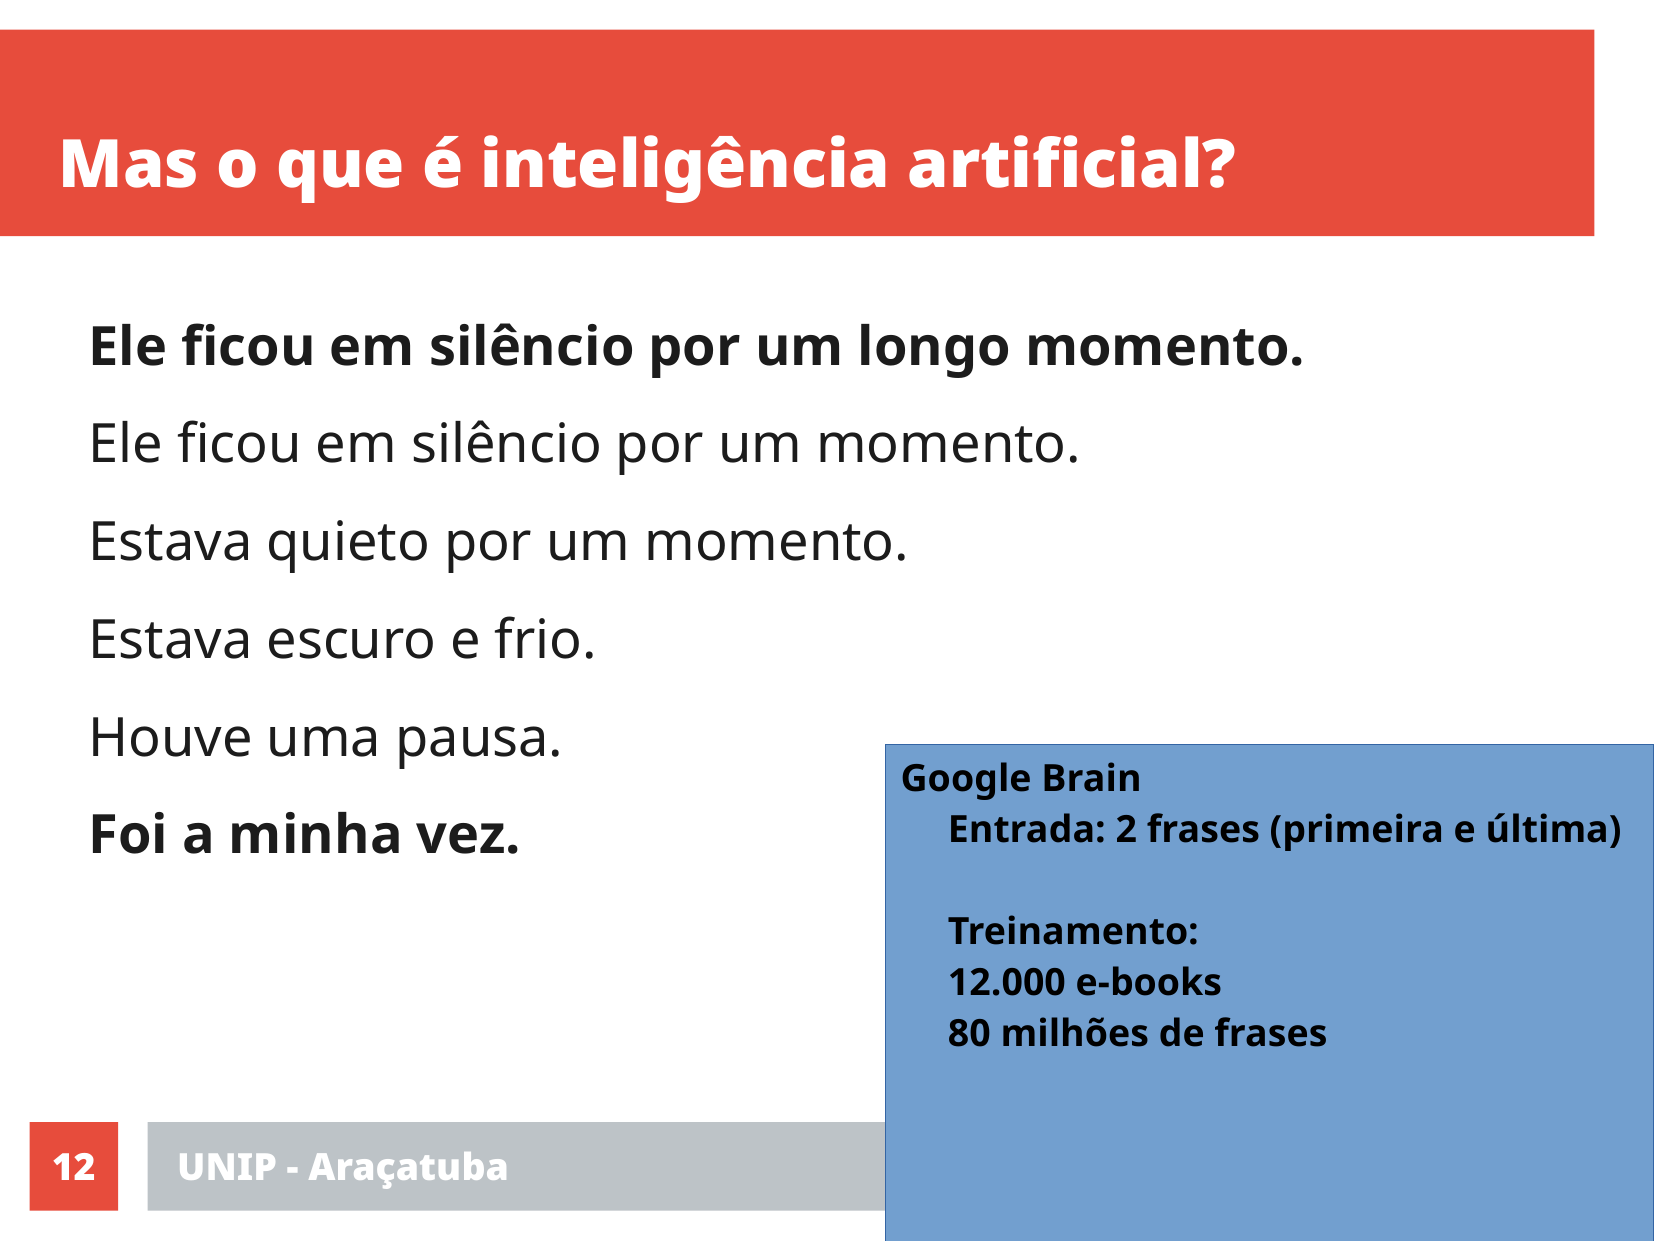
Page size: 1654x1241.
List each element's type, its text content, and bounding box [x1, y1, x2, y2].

title Mas o que é inteligência artificial? [59, 59, 1595, 207]
list Google Brain Entrada: 2 frases (primeira e última) Treinamento: 12.000 e-books 80 milhões de frases [885, 744, 1654, 1241]
list Ele ficou em silêncio por um longo momento. Ele ficou em silêncio por um momento. Estava quieto por um momento. Estava escuro e frio. Houve uma pausa. Foi a minha vez. [88, 307, 1595, 1075]
